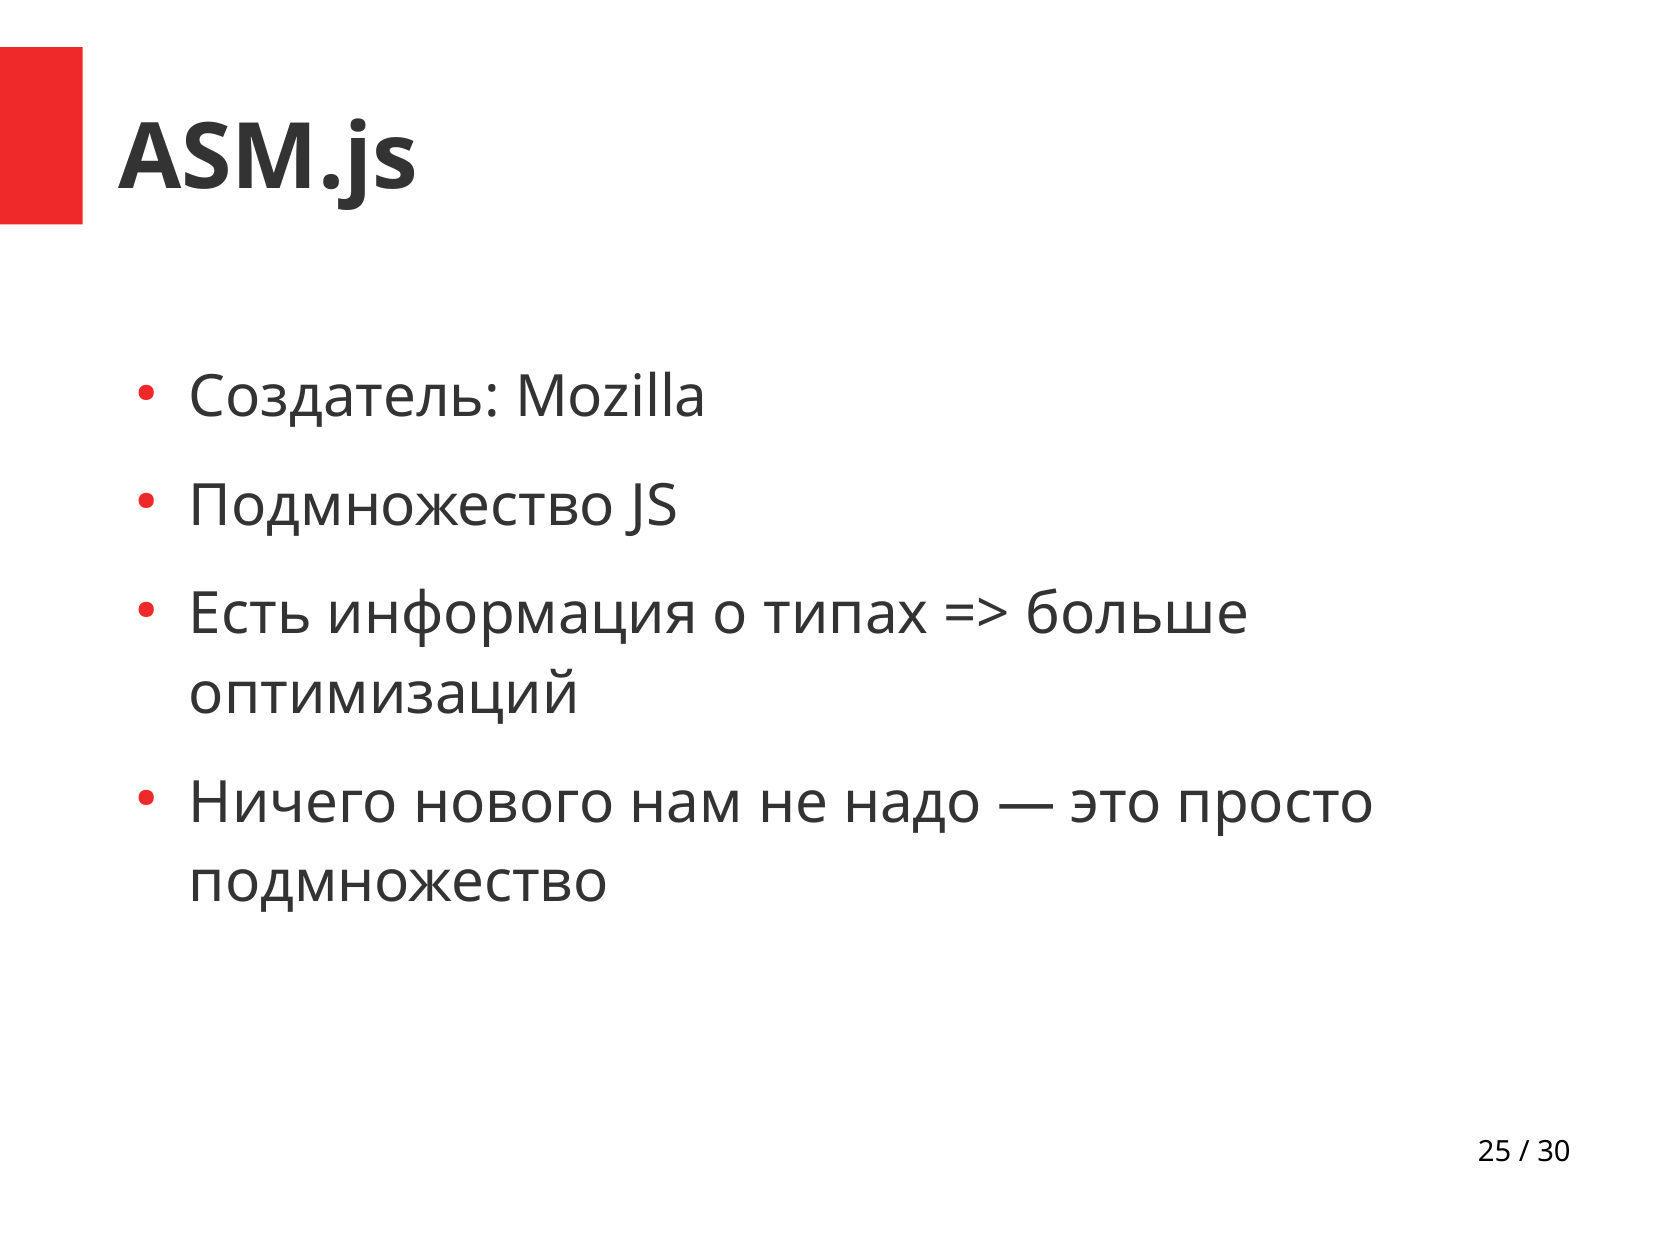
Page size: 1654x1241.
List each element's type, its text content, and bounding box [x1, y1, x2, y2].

list Создатель: Mozilla Подмножество JS Есть информация о типах => больше оптимизаций Ничего нового нам не надо — это просто подмножество [118, 354, 1536, 1074]
title ASM.js [118, 49, 1571, 257]
